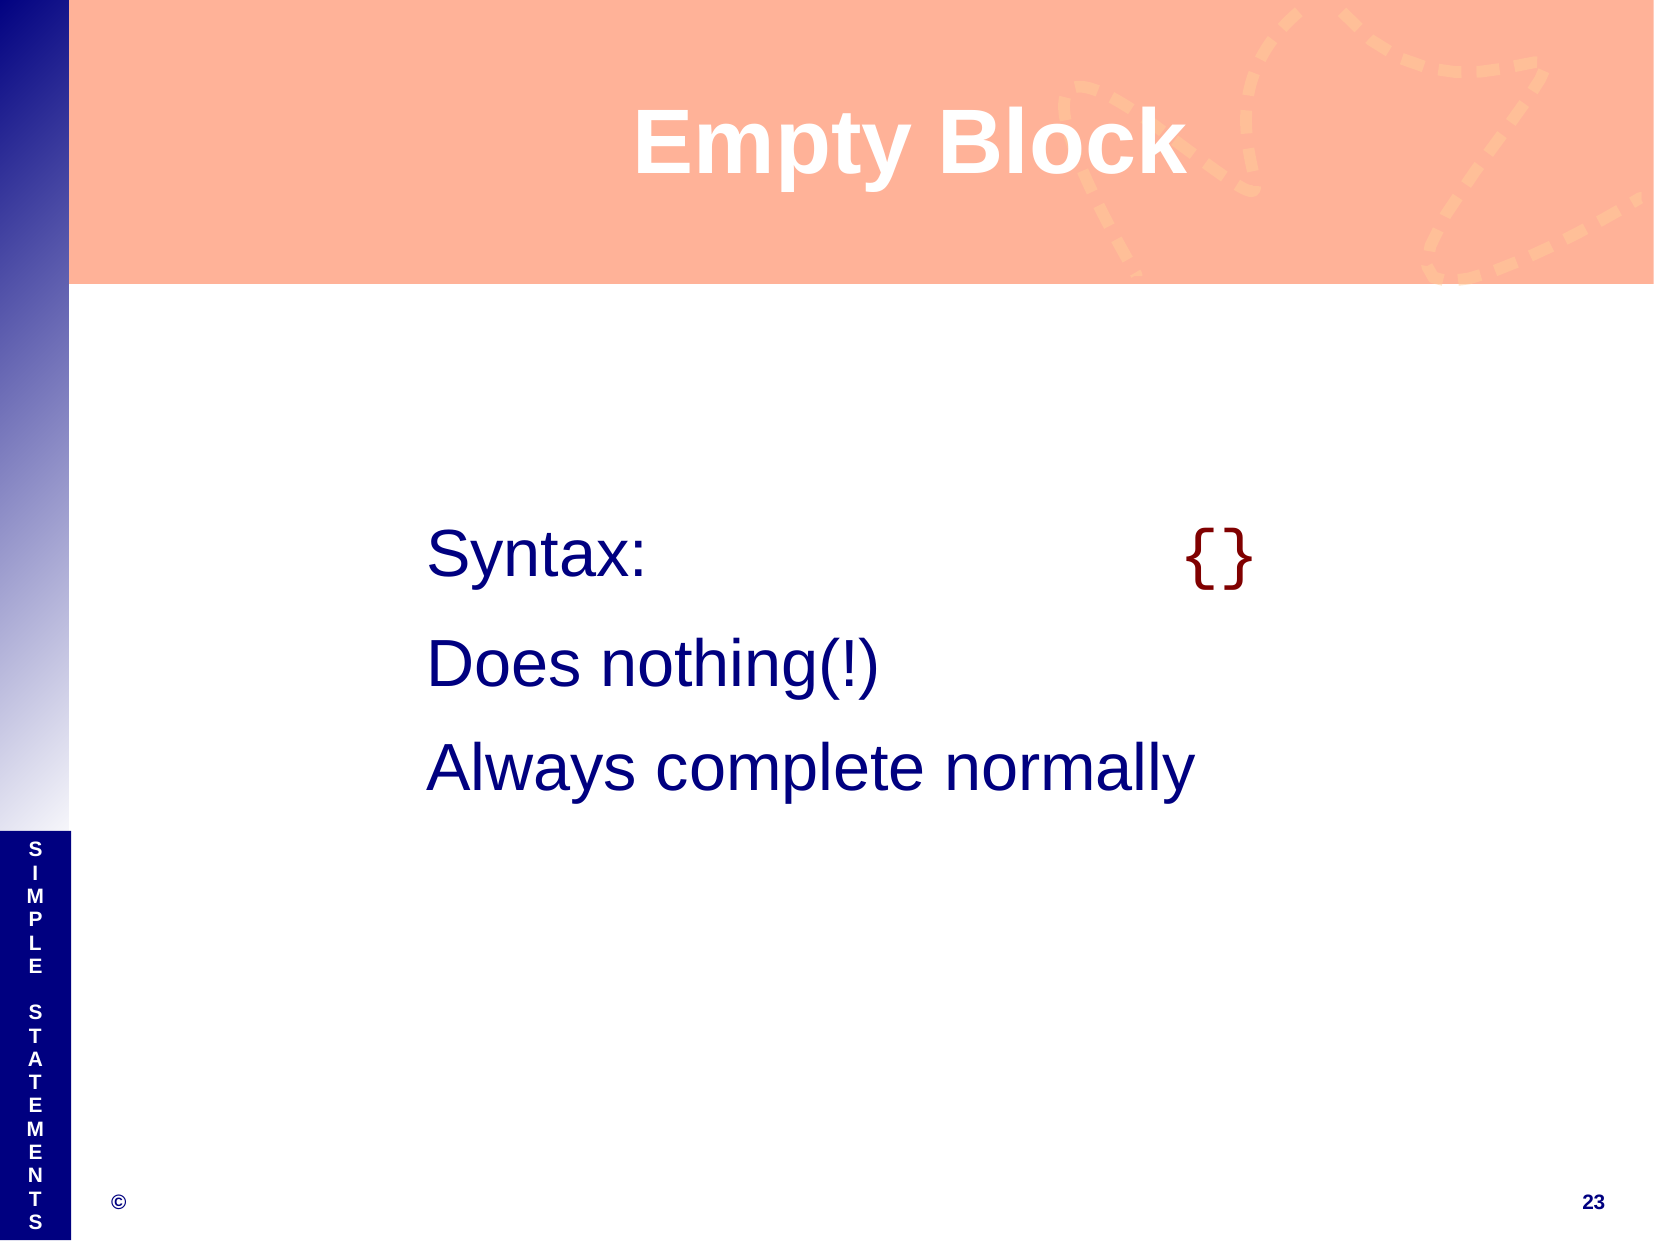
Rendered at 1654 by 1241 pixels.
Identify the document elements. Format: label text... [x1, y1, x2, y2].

text_box S I M P L E S T A T E M E N T S [0, 830, 71, 1241]
title Empty Block [204, 37, 1617, 246]
list Syntax: {} Does nothing(!) Always complete normally [408, 516, 1299, 805]
